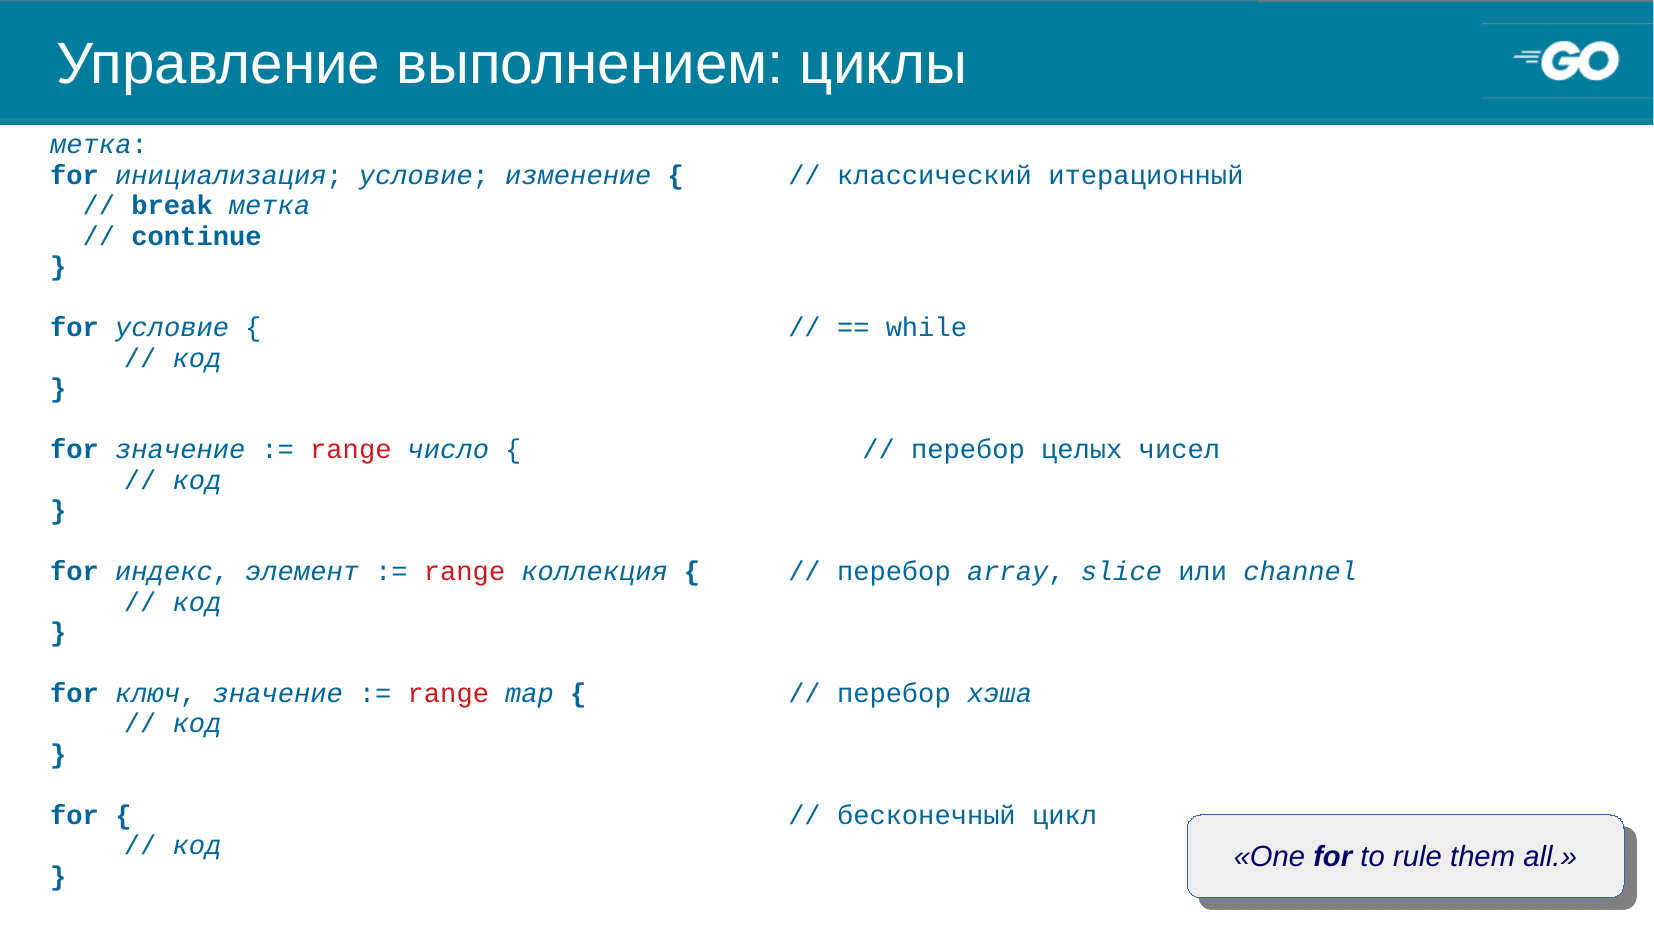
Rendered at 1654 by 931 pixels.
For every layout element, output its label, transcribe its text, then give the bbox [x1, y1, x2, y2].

text_box Управление выполнением: циклы [41, 23, 1495, 104]
text_box «One for to rule them all.» [1187, 814, 1625, 898]
text_box метка: for инициализация; условие; изменение { // классический итерационный // break метка // continue } for условие { // == while // код } for значение := range число { // перебор целых чисел // код } for индекс, элемент := range коллекция { // перебор array, slice или channel // код } for ключ, значение := range map { // перебор хэша // код } for { // бесконечный цикл // код } [35, 124, 1619, 901]
picture [1542, 41, 1619, 81]
